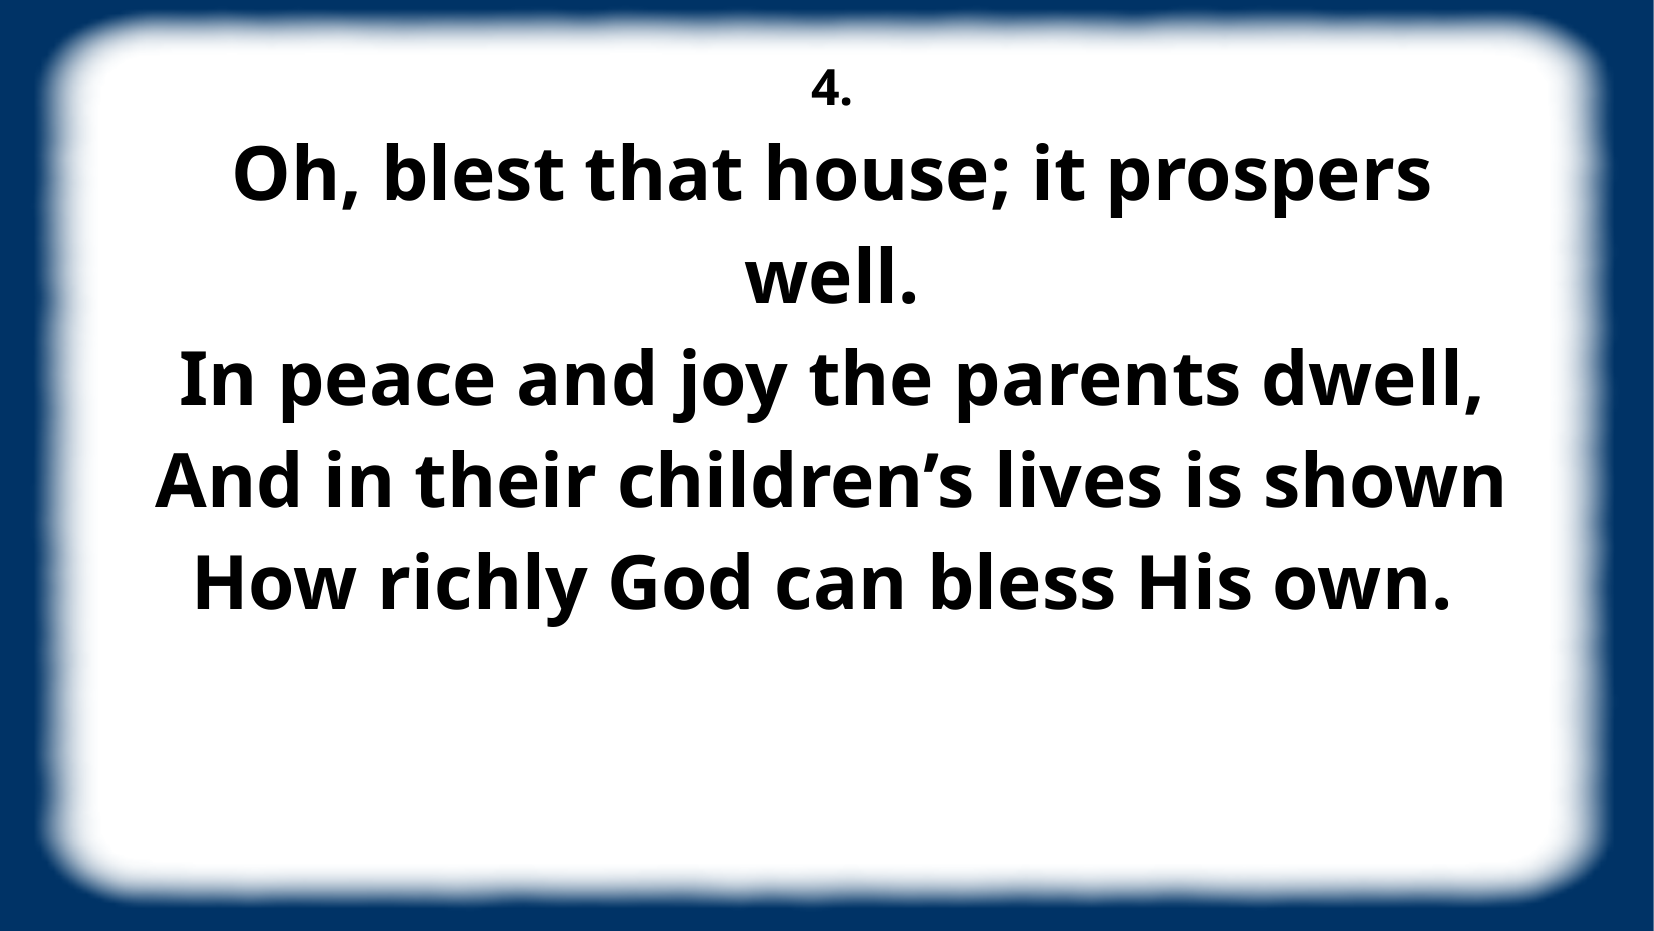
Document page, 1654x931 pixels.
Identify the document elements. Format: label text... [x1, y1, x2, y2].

text_box 4. Oh, blest that house; it prospers well. In peace and joy the parents dwell, And in their children’s lives is shown How richly God can bless His own. [120, 45, 1546, 526]
picture [0, 0, 1654, 931]
